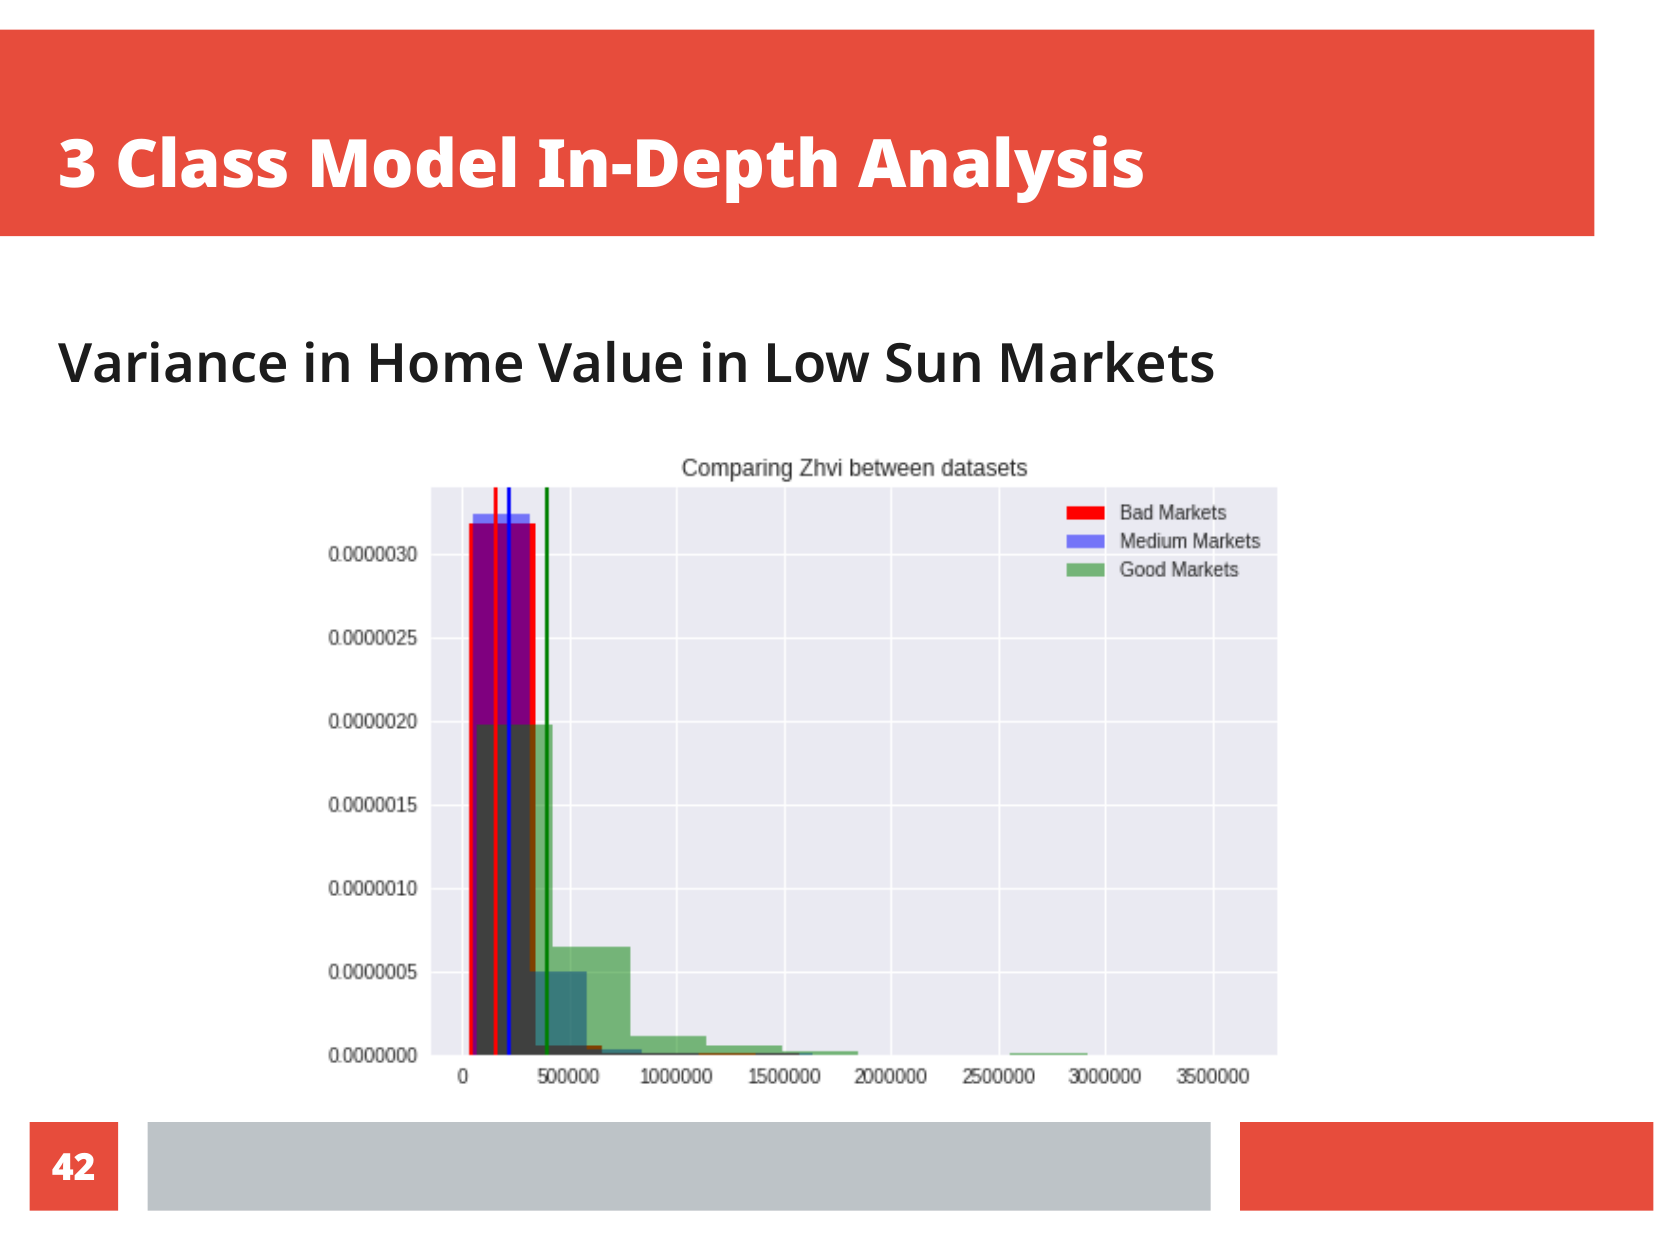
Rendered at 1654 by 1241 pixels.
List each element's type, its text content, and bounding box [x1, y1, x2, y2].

title 3 Class Model In-Depth Analysis [59, 59, 1595, 207]
list Variance in Home Value in Low Sun Markets [59, 324, 1565, 1093]
picture [314, 446, 1291, 1101]
